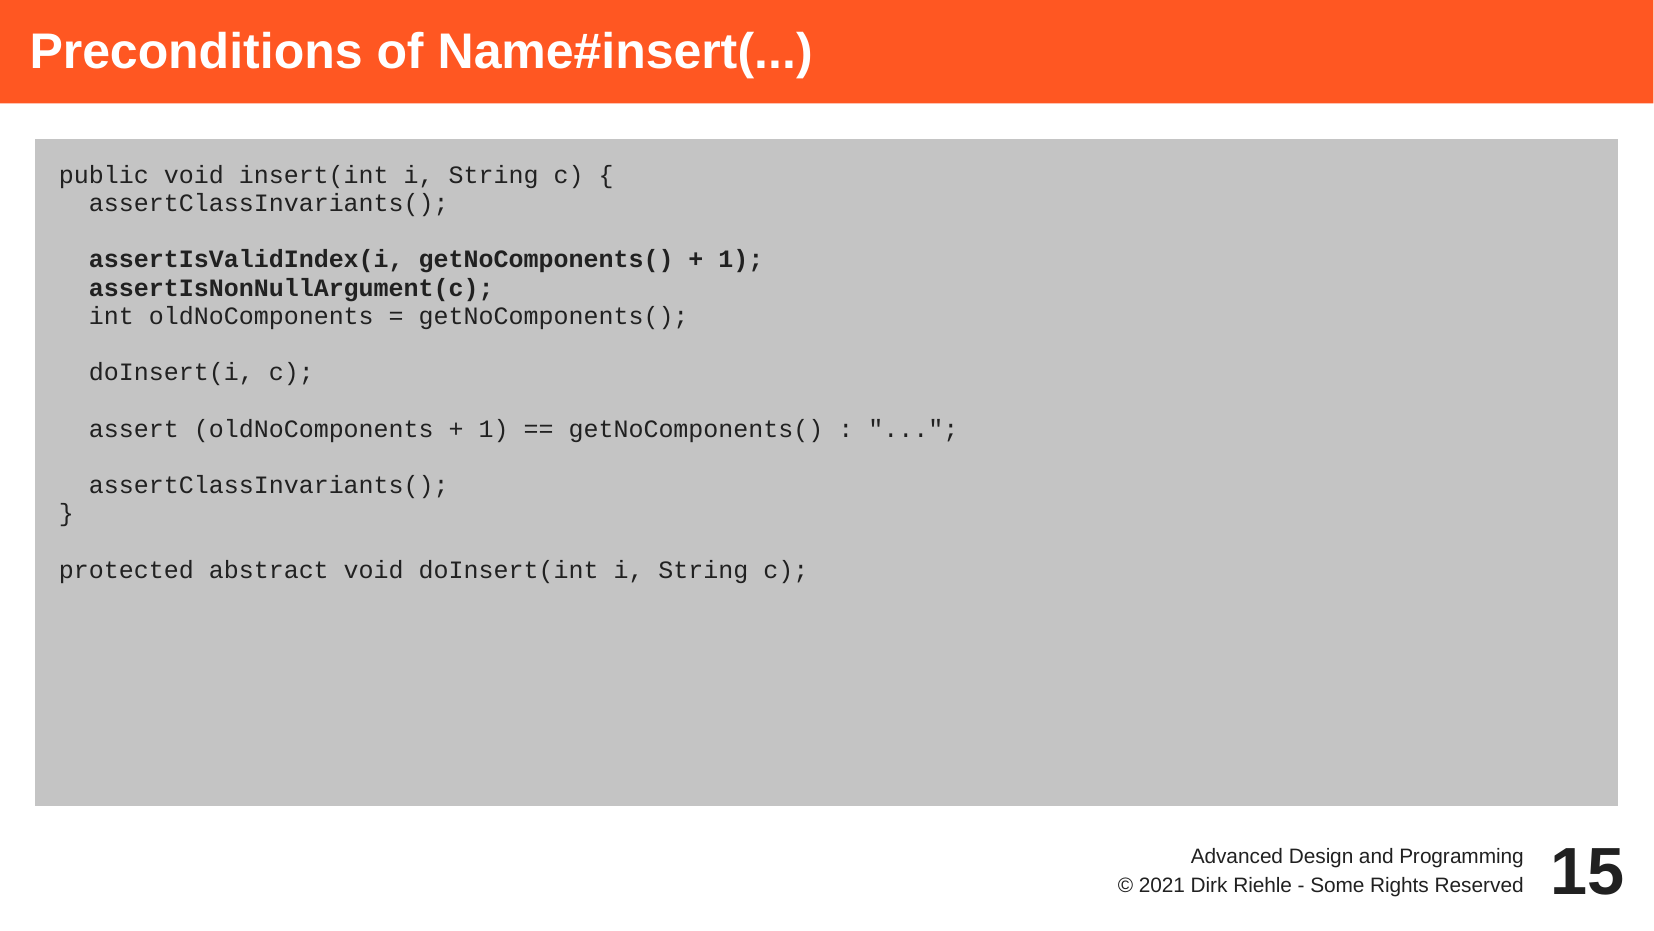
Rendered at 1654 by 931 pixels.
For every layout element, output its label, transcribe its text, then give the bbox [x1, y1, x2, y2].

title Preconditions of Name#insert(...) [0, 0, 1654, 104]
list public void insert(int i, String c) { assertClassInvariants(); assertIsValidIndex(i, getNoComponents() + 1); assertIsNonNullArgument(c); int oldNoComponents = getNoComponents(); doInsert(i, c); assert (oldNoComponents + 1) == getNoComponents() : "..."; assertClassInvariants(); } protected abstract void doInsert(int i, String c); [29, 132, 1625, 813]
